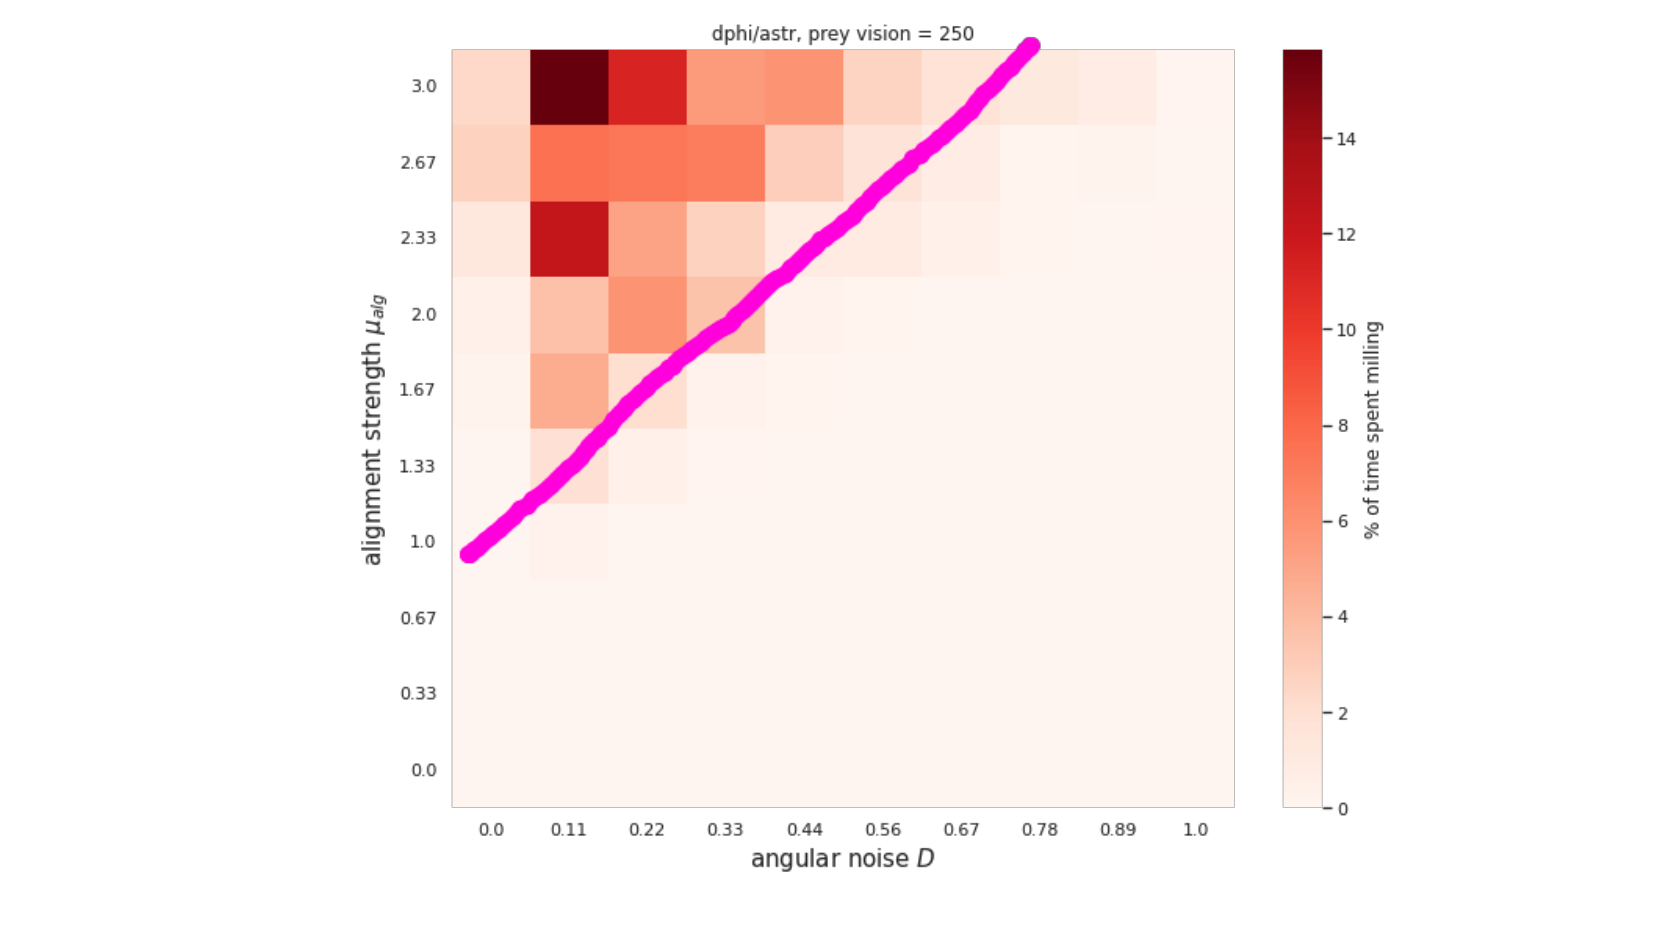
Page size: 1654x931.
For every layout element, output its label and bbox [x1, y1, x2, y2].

picture [349, 14, 1396, 886]
